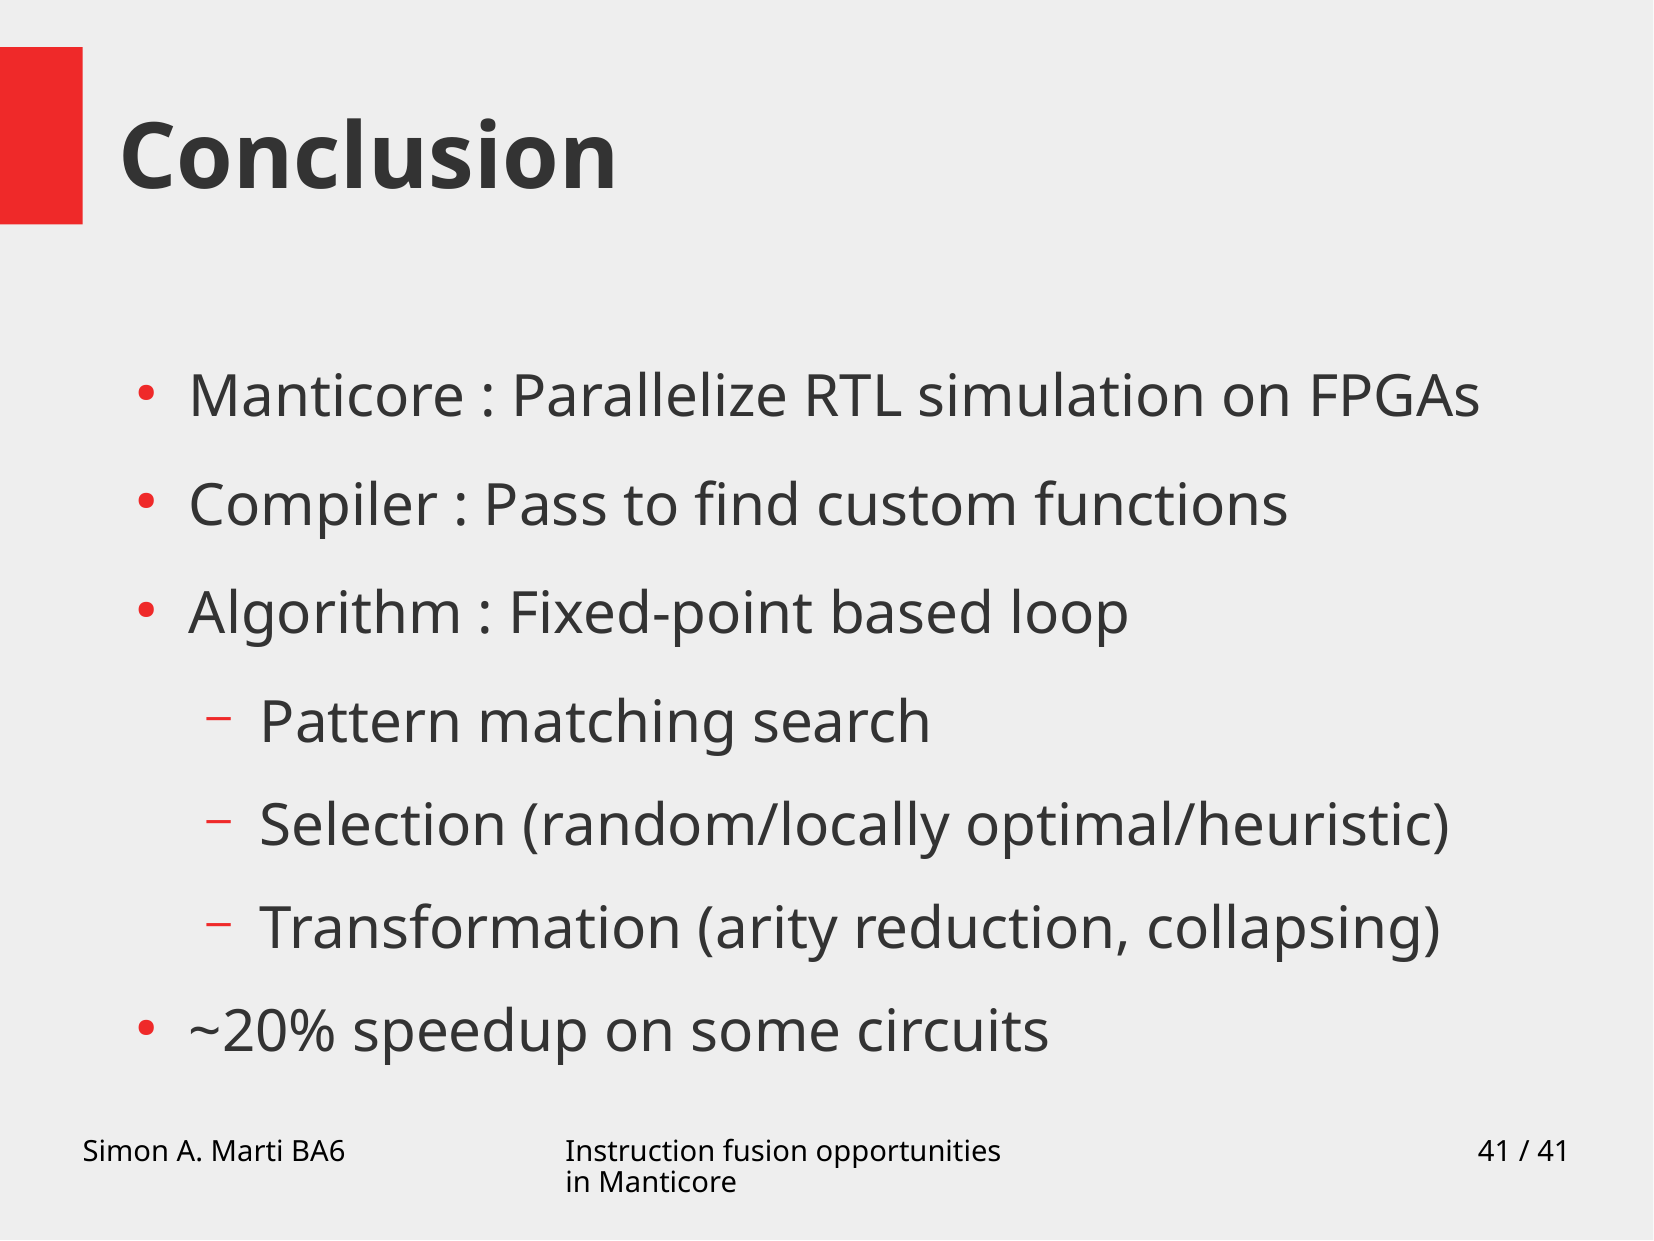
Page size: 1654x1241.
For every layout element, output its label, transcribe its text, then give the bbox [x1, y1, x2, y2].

list Manticore : Parallelize RTL simulation on FPGAs Compiler : Pass to find custom functions Algorithm : Fixed-point based loop Pattern matching search Selection (random/locally optimal/heuristic) Transformation (arity reduction, collapsing) ~20% speedup on some circuits [118, 354, 1536, 1074]
title Conclusion [118, 49, 1571, 257]
